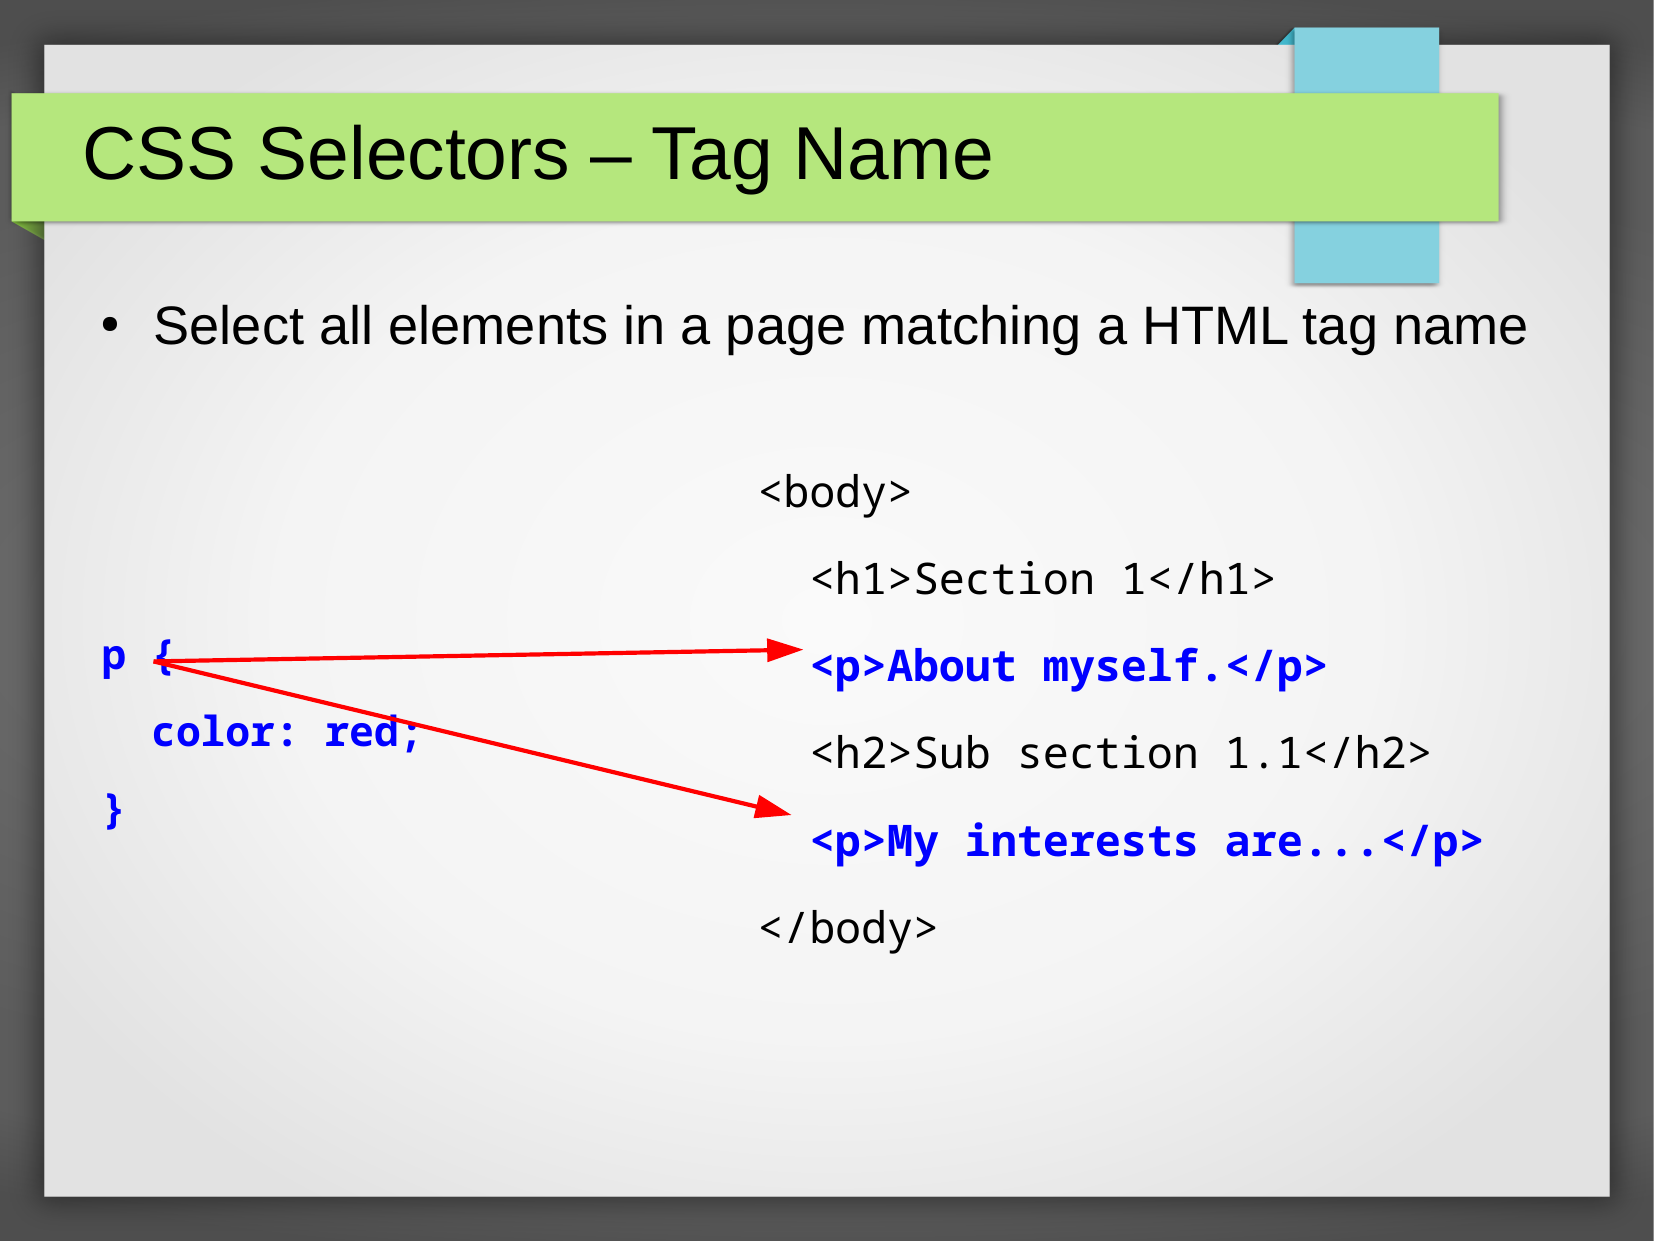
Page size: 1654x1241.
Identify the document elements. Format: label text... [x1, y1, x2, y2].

list p { color: red; } [101, 625, 556, 839]
list <body> <h1>Section 1</h1> <p>About myself.</p> <h2>Sub section 1.1</h2> <p>My interests are...</p> </body> [757, 460, 1613, 960]
list p { color: red; } [178, 657, 556, 755]
list Select all elements in a page matching a HTML tag name [82, 295, 1571, 402]
title CSS Selectors – Tag Name [82, 94, 1264, 213]
picture [0, 0, 1654, 1241]
